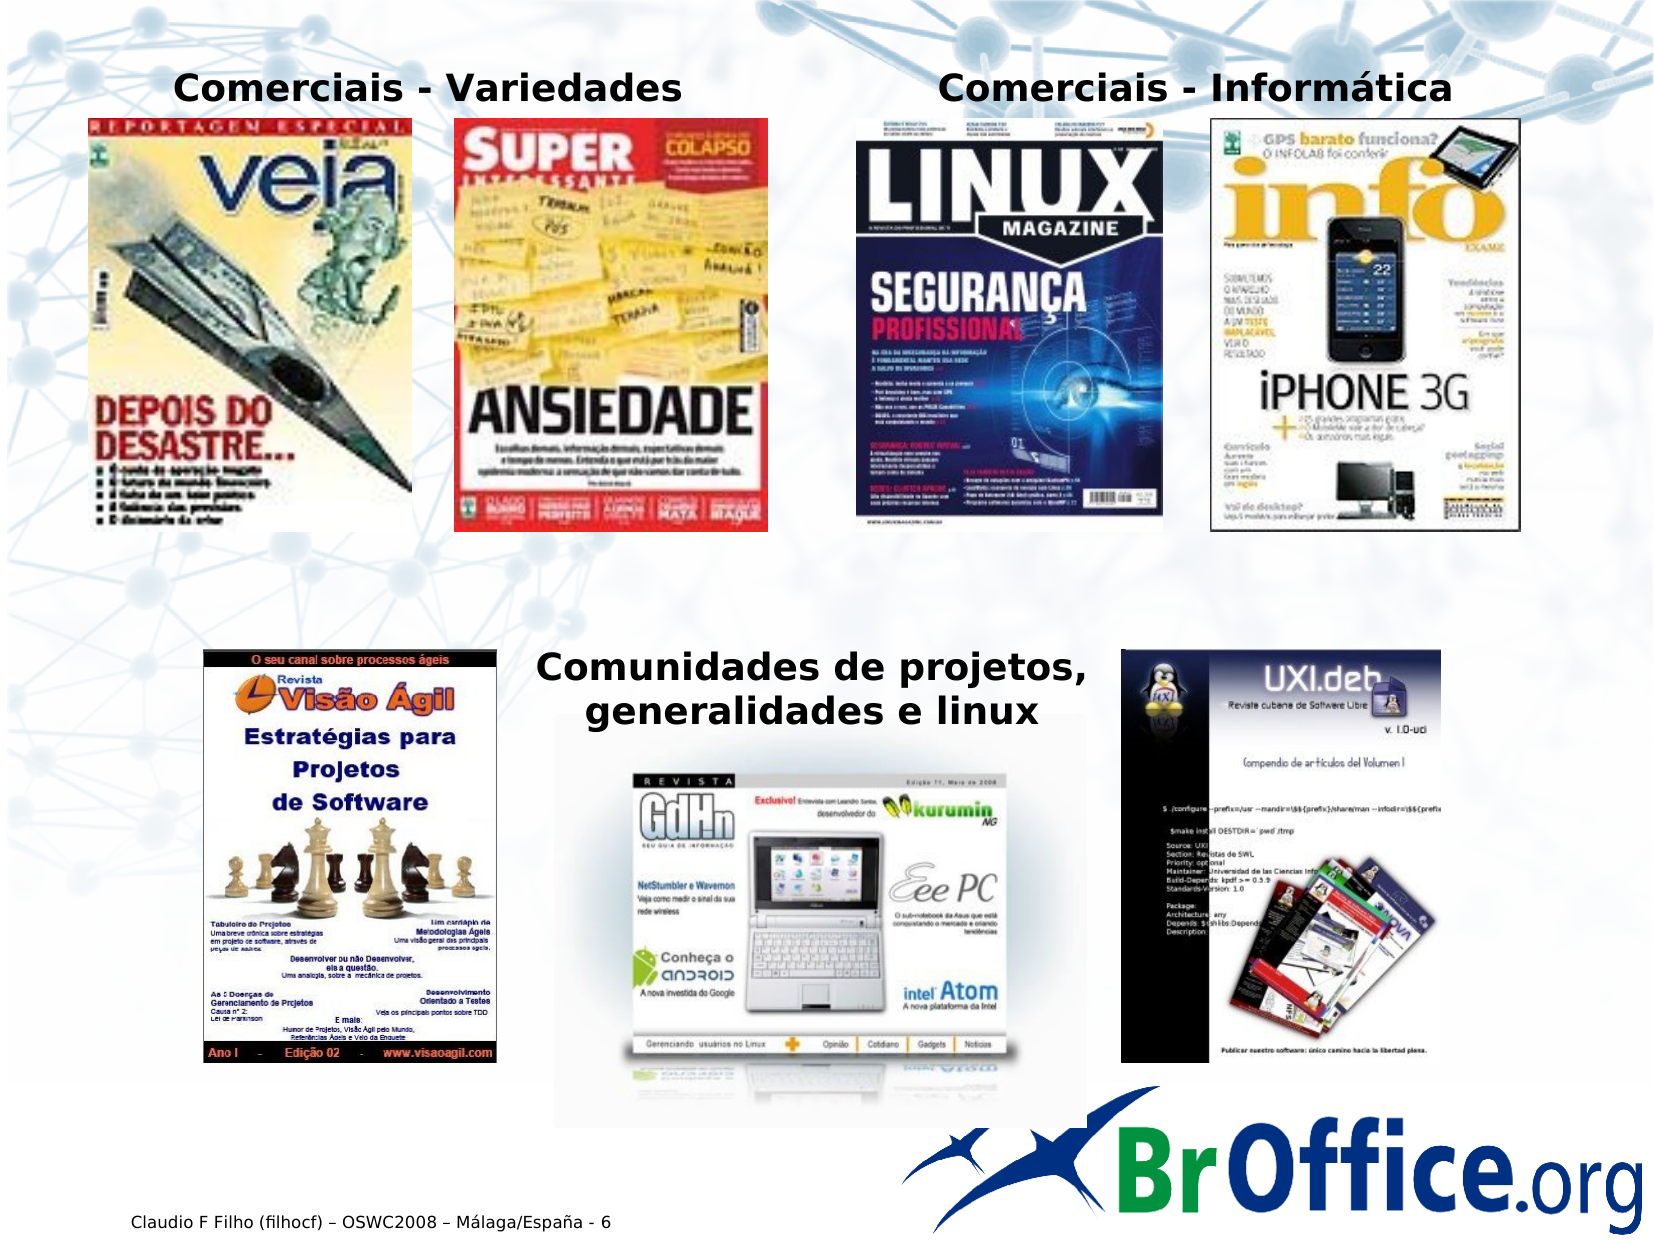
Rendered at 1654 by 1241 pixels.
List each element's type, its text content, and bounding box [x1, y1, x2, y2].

text_box Comerciais - Variedades [88, 59, 768, 118]
text_box Comerciais - Informática [856, 59, 1536, 118]
picture [7, 0, 1654, 1241]
text_box Comunidades de projetos, generalidades e linux [472, 638, 1152, 741]
